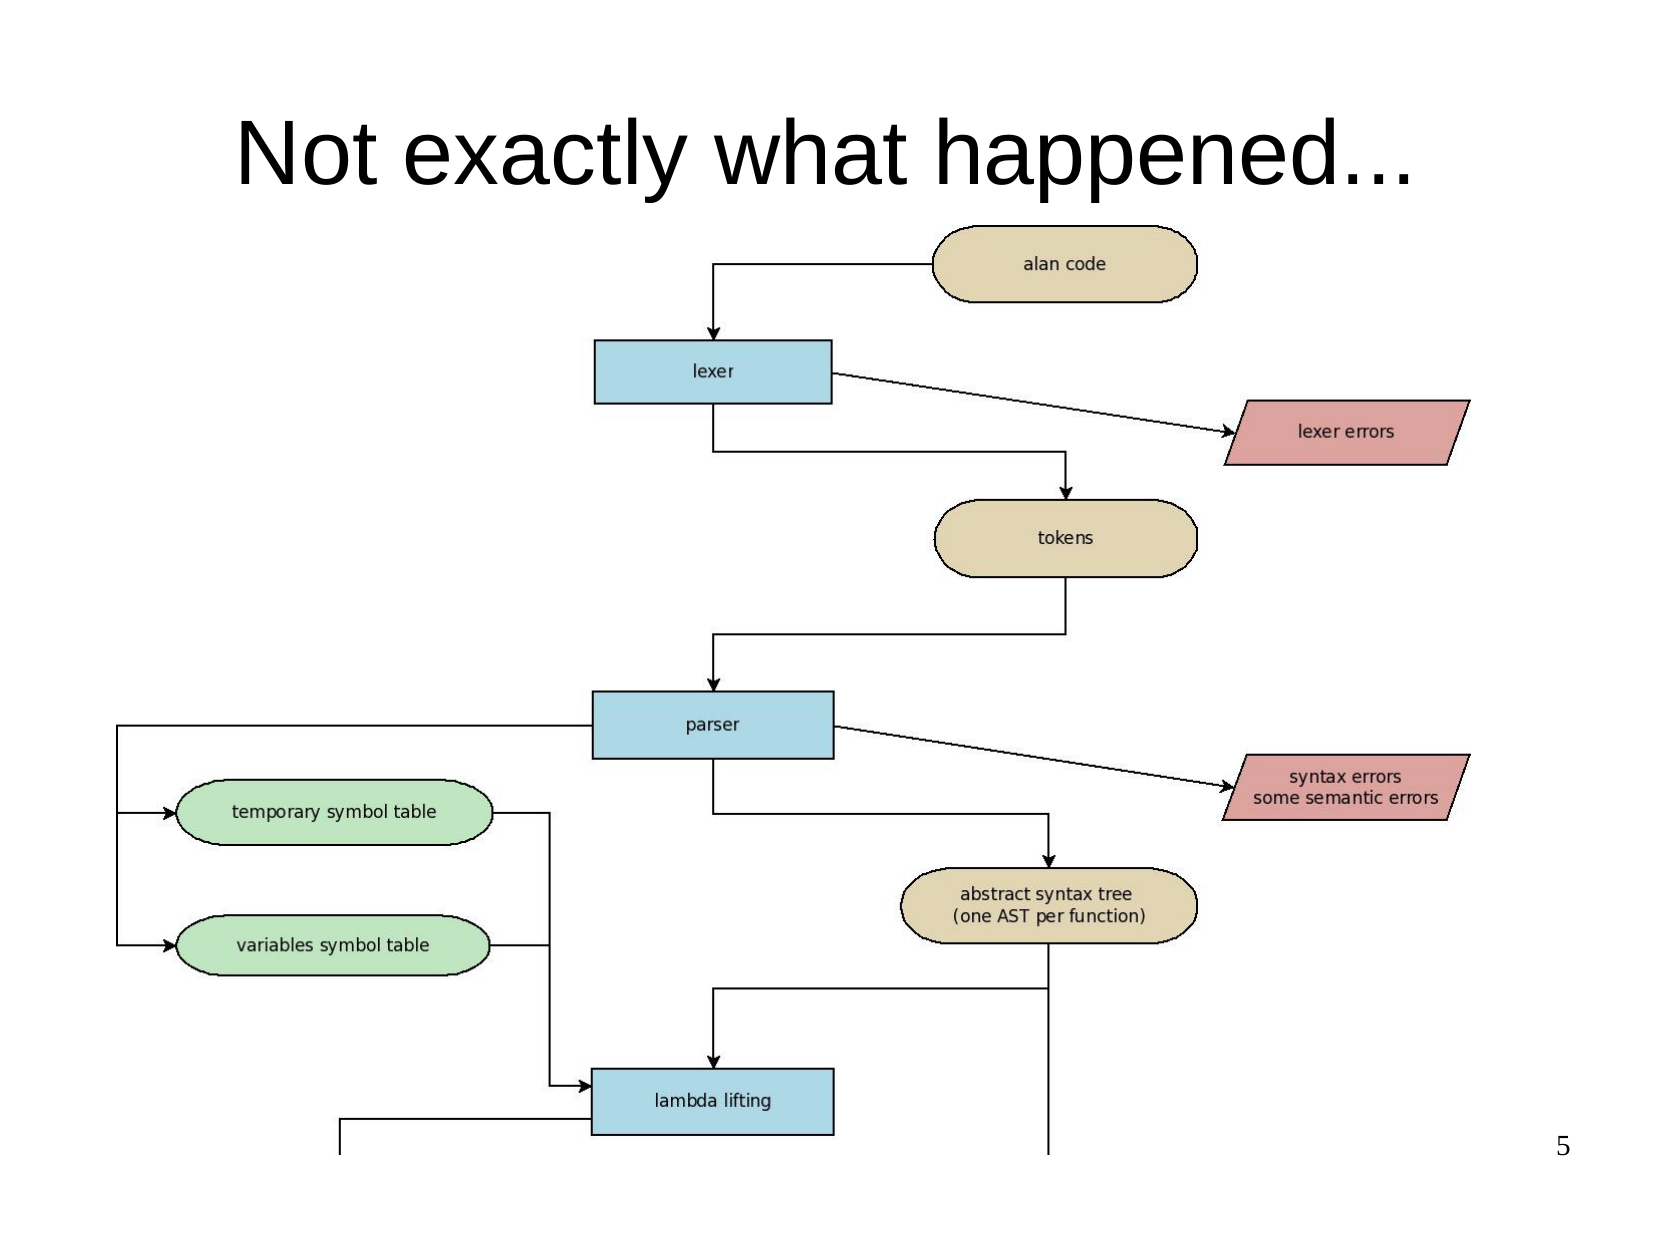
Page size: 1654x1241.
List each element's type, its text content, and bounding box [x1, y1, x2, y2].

title Not exactly what happened... [82, 49, 1571, 257]
picture [116, 225, 1471, 1156]
